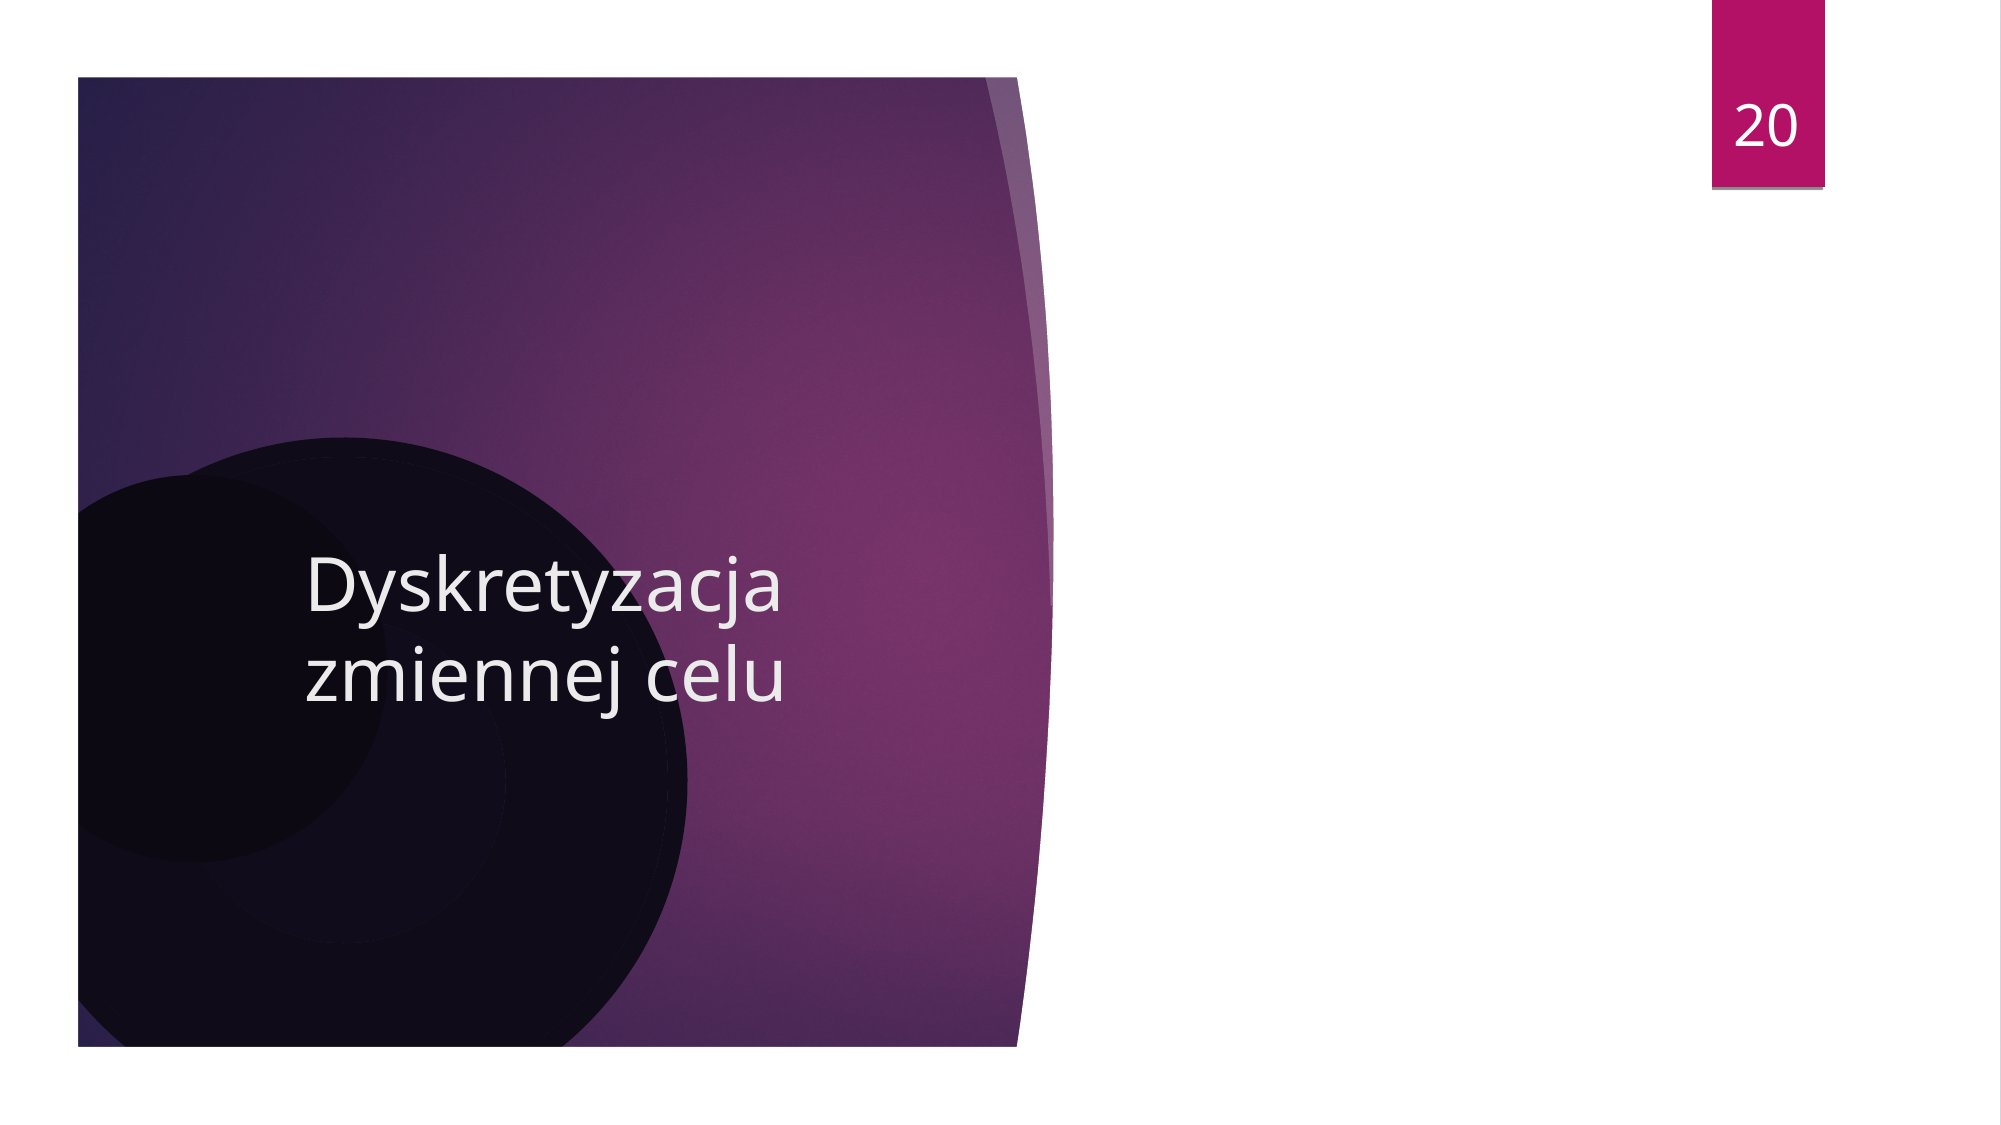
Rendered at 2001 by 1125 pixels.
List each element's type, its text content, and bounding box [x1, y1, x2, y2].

title Dyskretyzacja zmiennej celu [281, 406, 867, 719]
text_box [1698, 48, 1836, 175]
